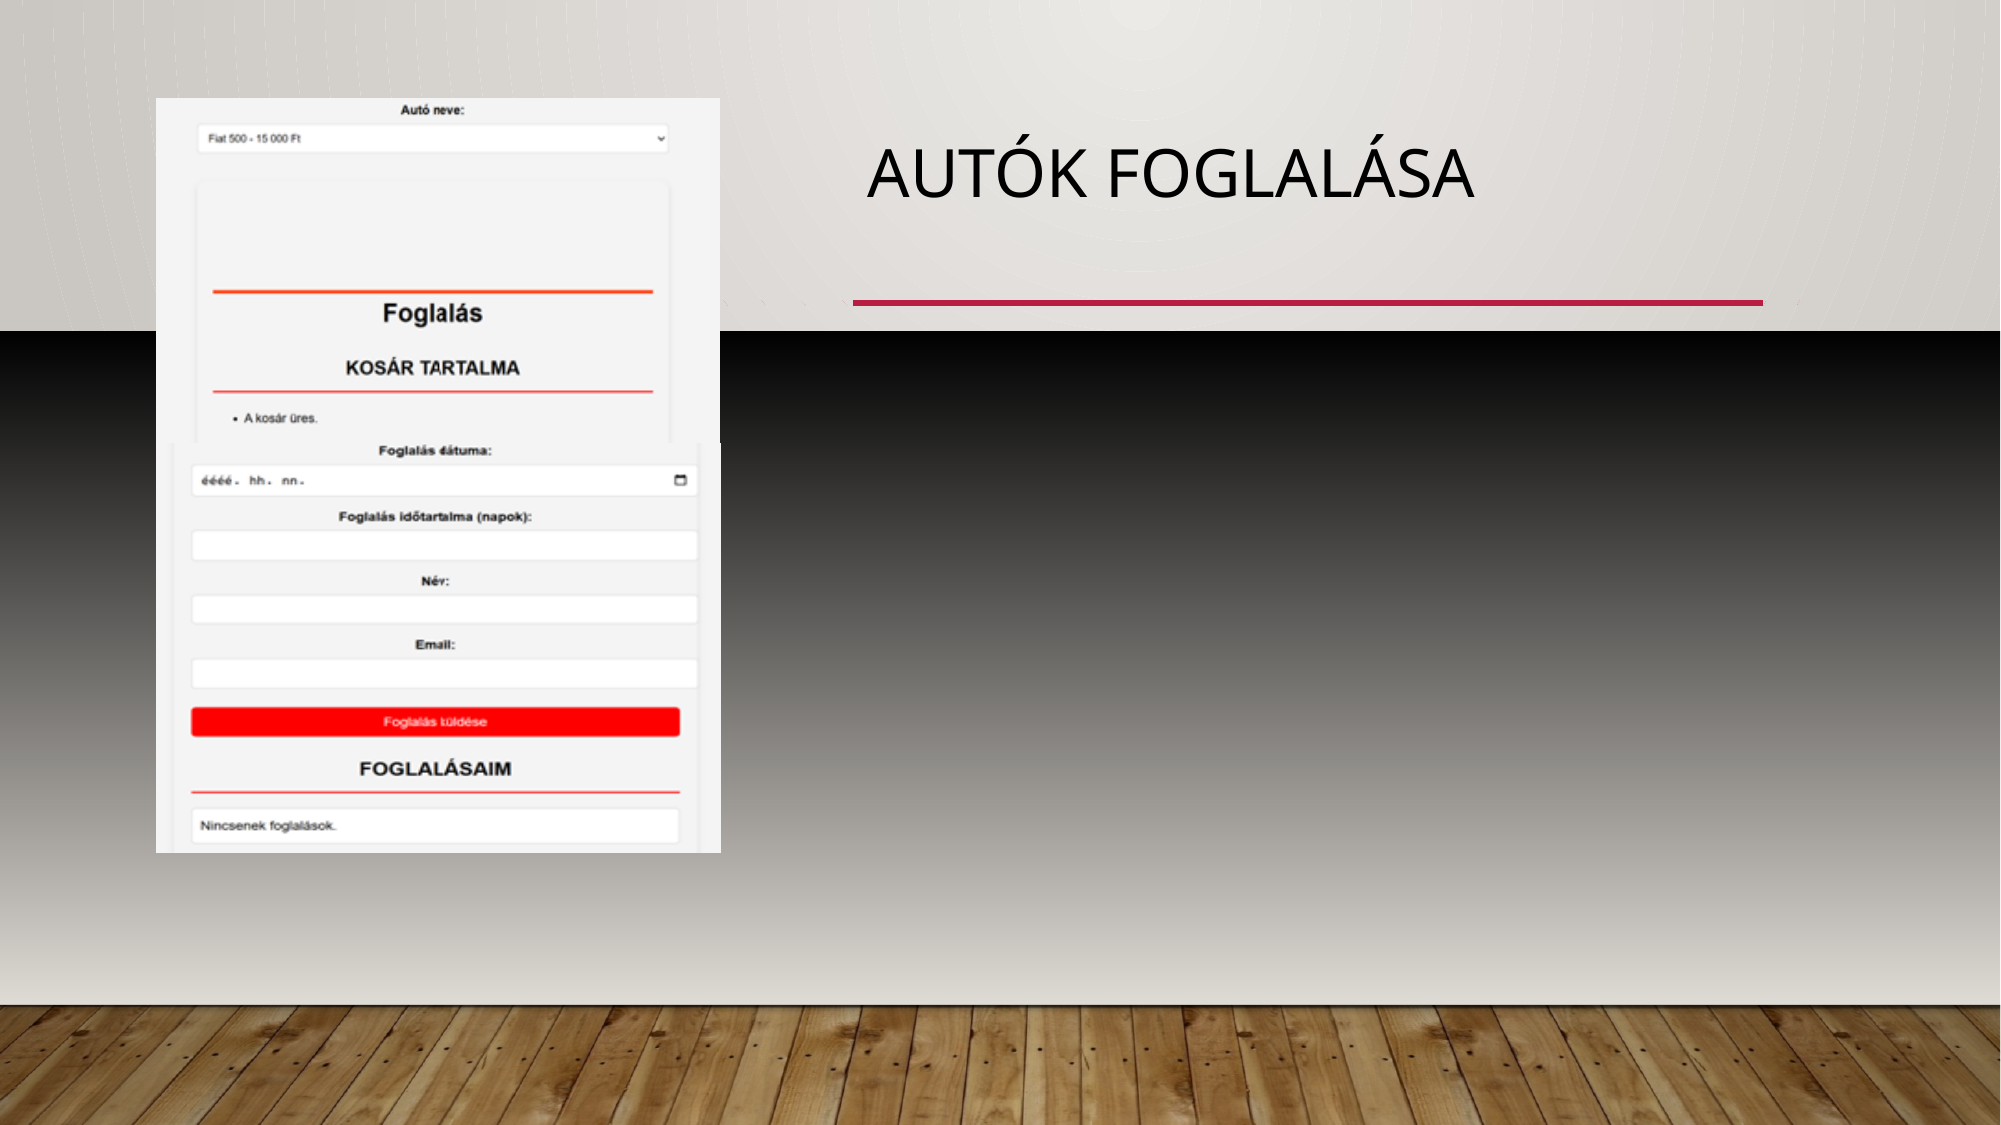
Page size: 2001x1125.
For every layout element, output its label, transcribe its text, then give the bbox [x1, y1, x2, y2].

picture [156, 98, 721, 853]
picture [0, 1005, 2000, 1125]
text_box [0, 0, 2000, 1005]
title Autók Foglalása [852, 131, 1763, 305]
